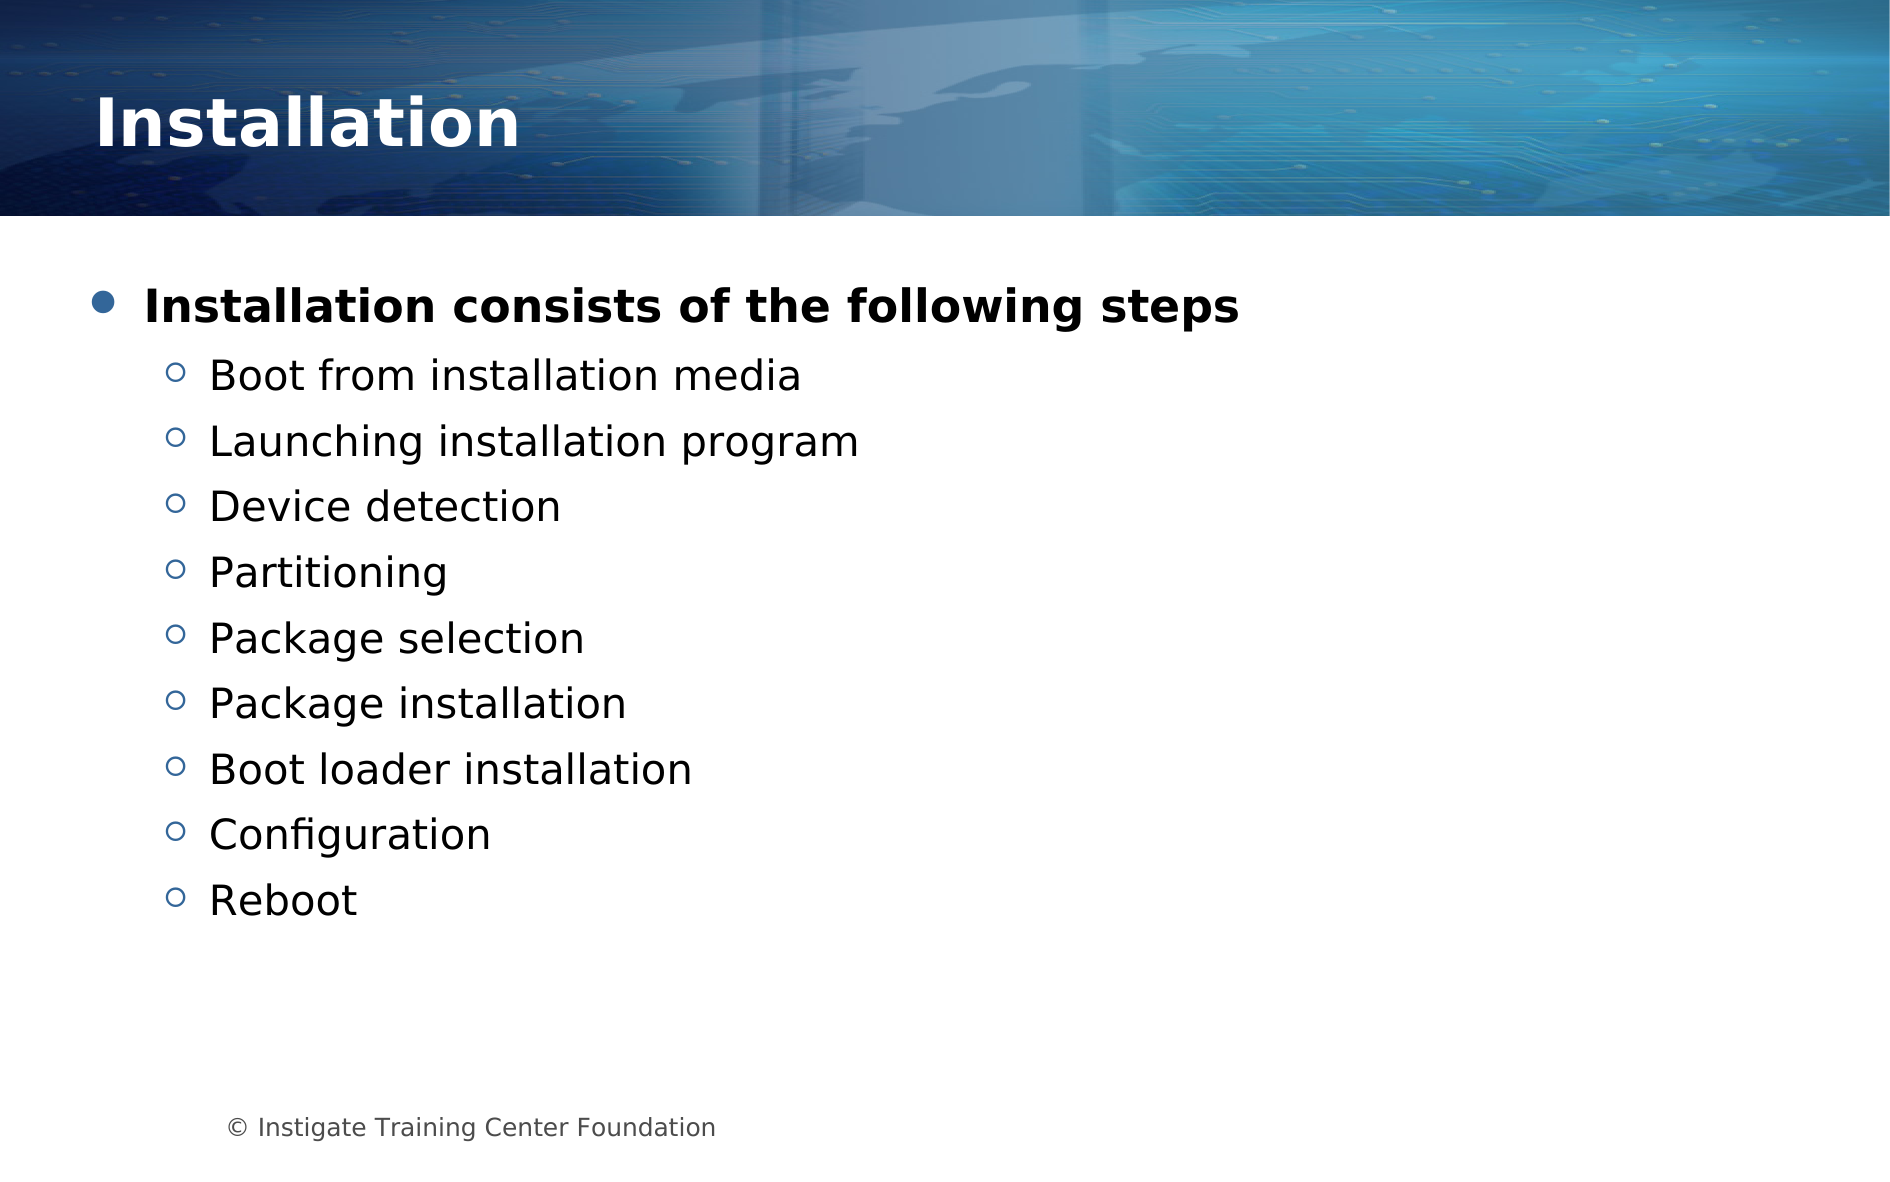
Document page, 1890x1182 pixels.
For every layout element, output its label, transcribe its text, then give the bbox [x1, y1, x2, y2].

picture [0, 0, 1890, 216]
list Installation consists of the following steps Boot from installation media Launching installation program Device detection Partitioning Package selection Package installation Boot loader installation Configuration Reboot [88, 280, 1838, 1106]
title Installation [94, 47, 1793, 217]
